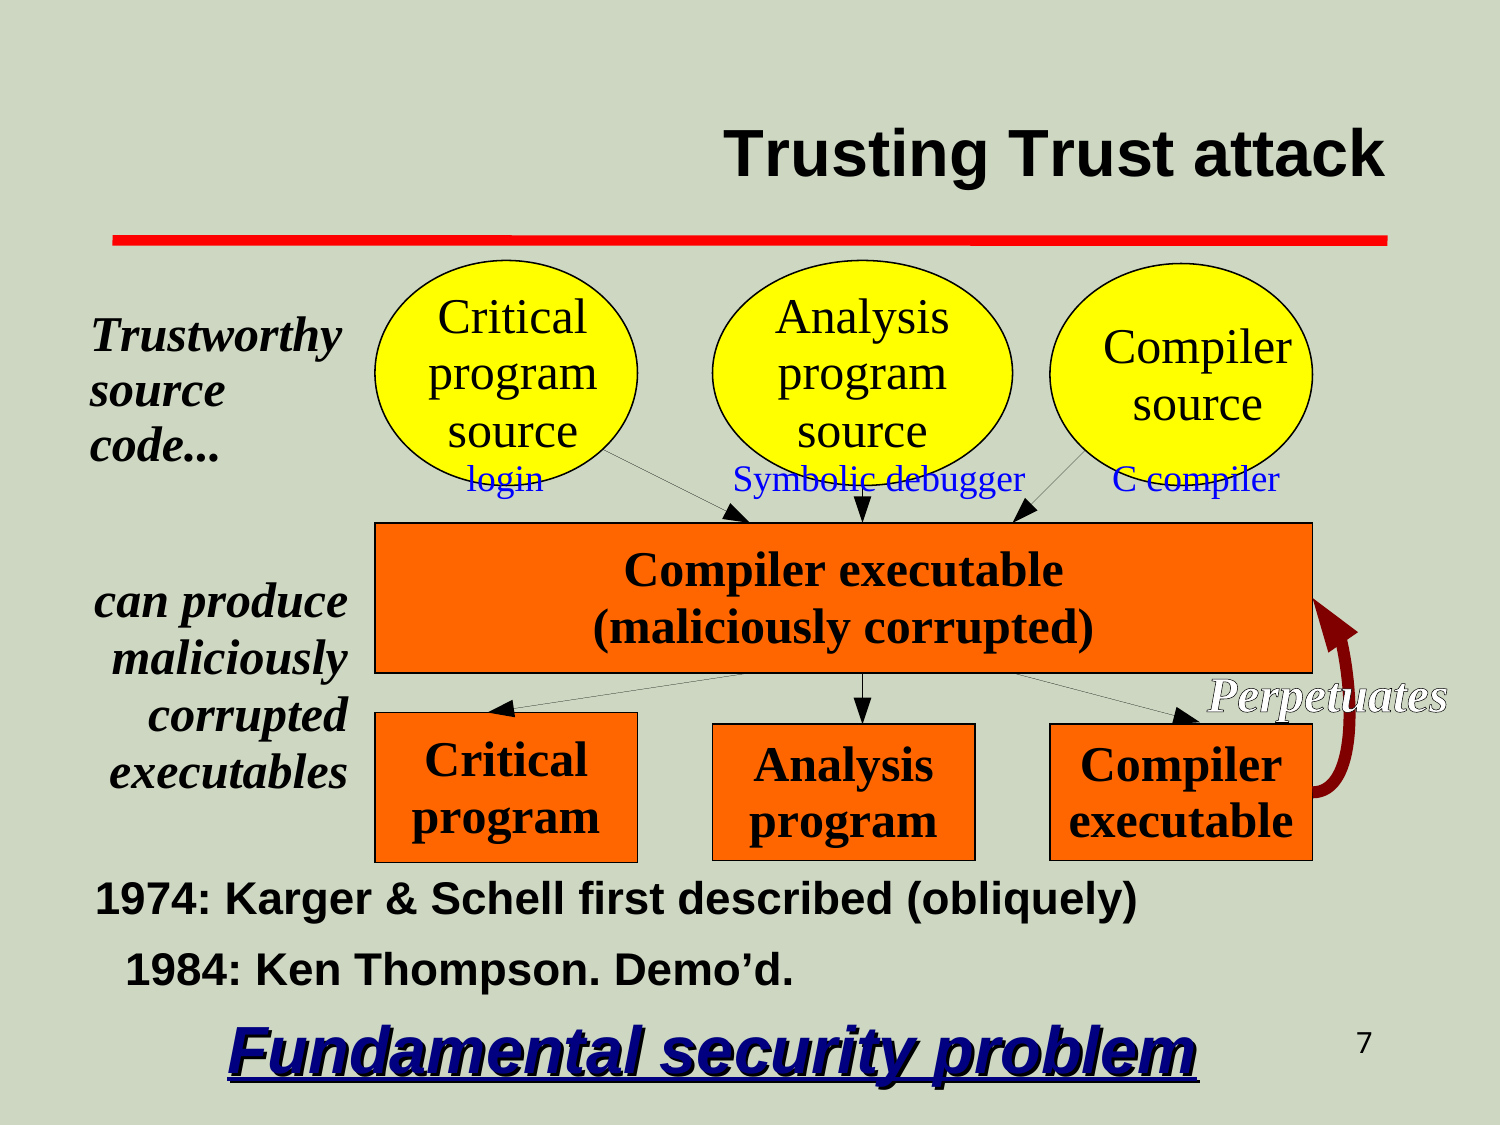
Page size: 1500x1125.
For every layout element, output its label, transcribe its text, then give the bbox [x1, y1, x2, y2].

text_box Symbolic debugger [717, 451, 1041, 508]
title Trusting Trust attack [124, 93, 1387, 216]
list Fundamental security problem [75, 1012, 1350, 1102]
text_box Perpetuates [1192, 658, 1493, 732]
text_box 1984: Ken Thompson. Demo’d. [110, 937, 1348, 1003]
text_box Critical program [374, 712, 638, 863]
text_box Compiler source [1049, 263, 1313, 460]
list 1974: Karger & Schell first described (obliquely) [94, 872, 1333, 938]
text_box can produce maliciously corrupted executables [41, 564, 364, 808]
text_box login [451, 451, 559, 508]
text_box Compiler executable (maliciously corrupted) [374, 522, 1313, 673]
text_box Analysis program [712, 724, 975, 861]
text_box Compiler executable [1049, 724, 1313, 861]
text_box Trustworthy source code... [75, 299, 358, 481]
text_box Analysis program source [712, 260, 1013, 451]
text_box Critical program source [374, 260, 638, 477]
text_box C compiler [1097, 451, 1295, 508]
